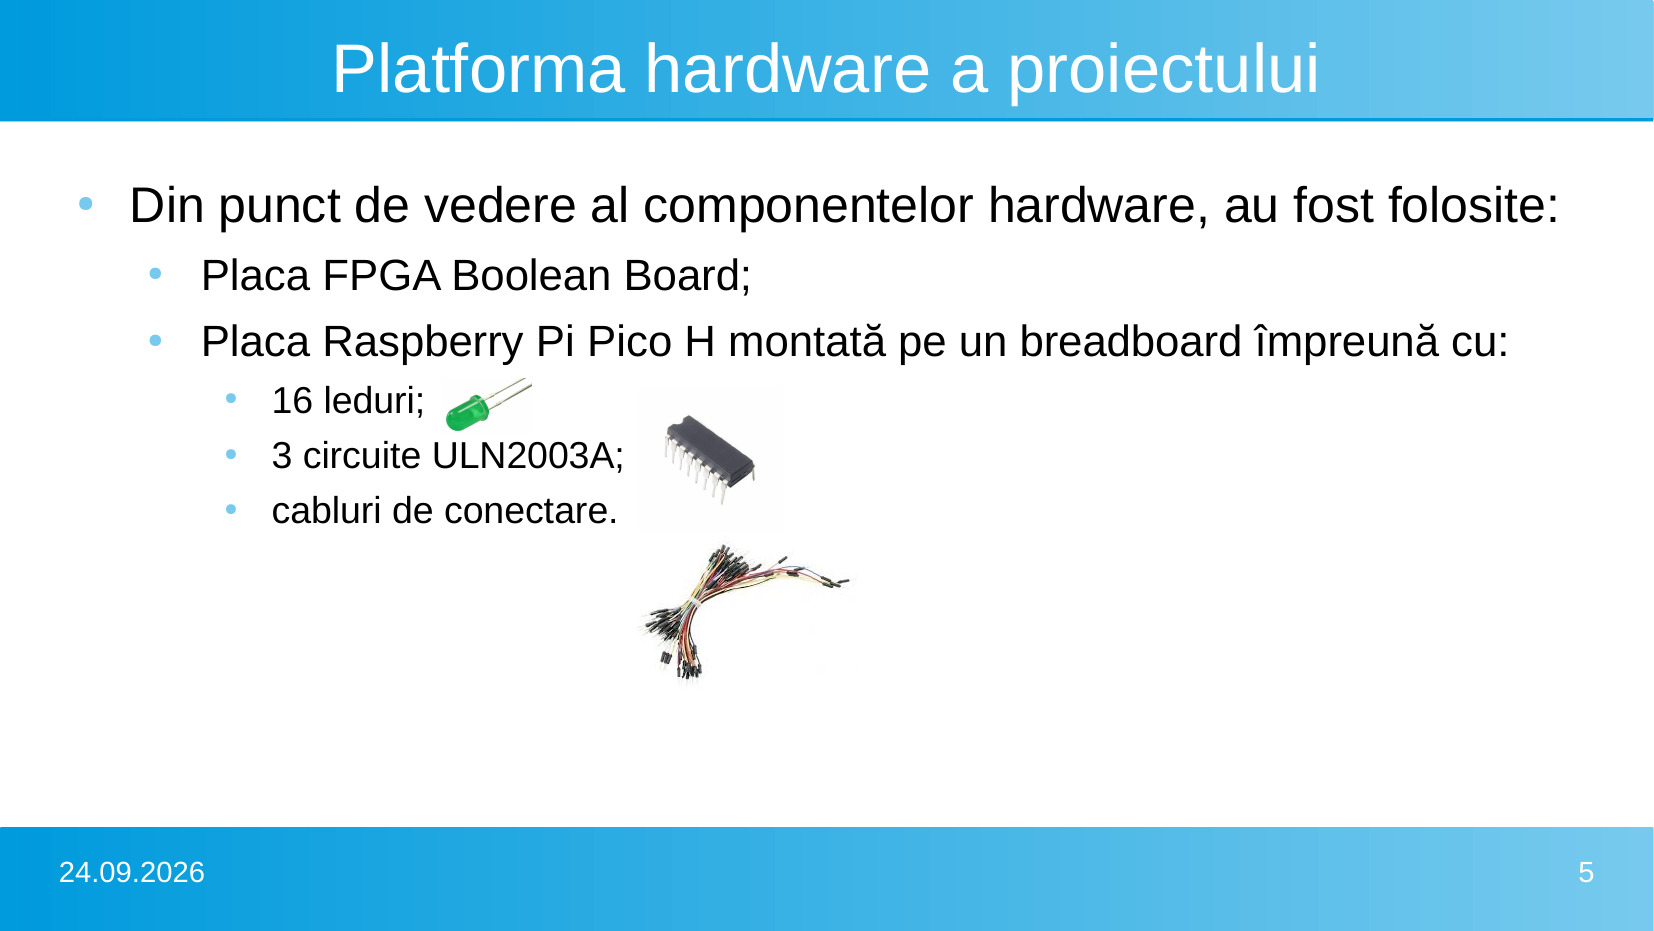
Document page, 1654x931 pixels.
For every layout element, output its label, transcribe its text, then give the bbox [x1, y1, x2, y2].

picture [442, 378, 532, 435]
picture [637, 386, 857, 721]
list Din punct de vedere al componentelor hardware, au fost folosite: Placa FPGA Boolean Board; Placa Raspberry Pi Pico H montată pe un breadboard împreună cu: 16 leduri; 3 circuite ULN2003A; cabluri de conectare. [59, 177, 1595, 768]
title Platforma hardware a proiectului [59, 29, 1595, 108]
